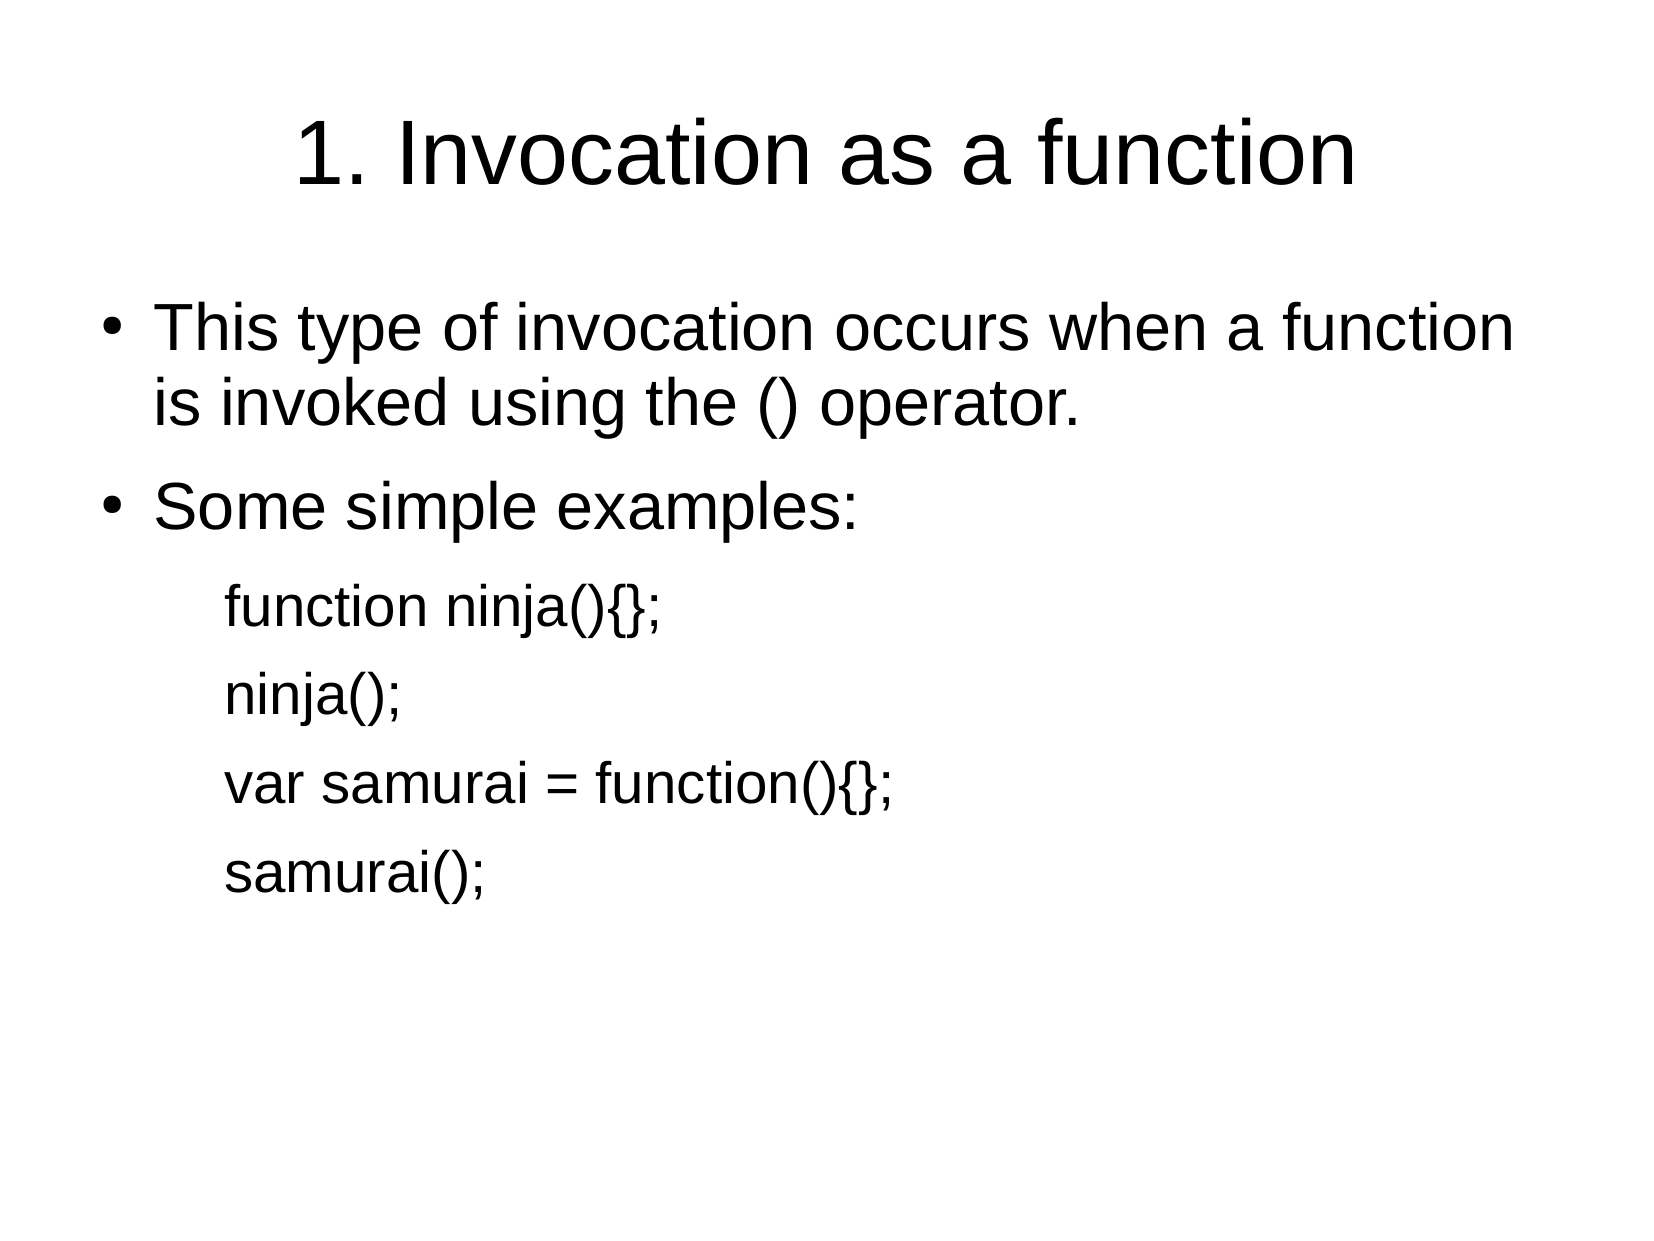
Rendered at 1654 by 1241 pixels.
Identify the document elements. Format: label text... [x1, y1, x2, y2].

title 1. Invocation as a function [82, 49, 1571, 257]
list This type of invocation occurs when a function is invoked using the () operator. Some simple examples: function ninja(){}; ninja(); var samurai = function(){}; samurai(); [82, 290, 1571, 1010]
